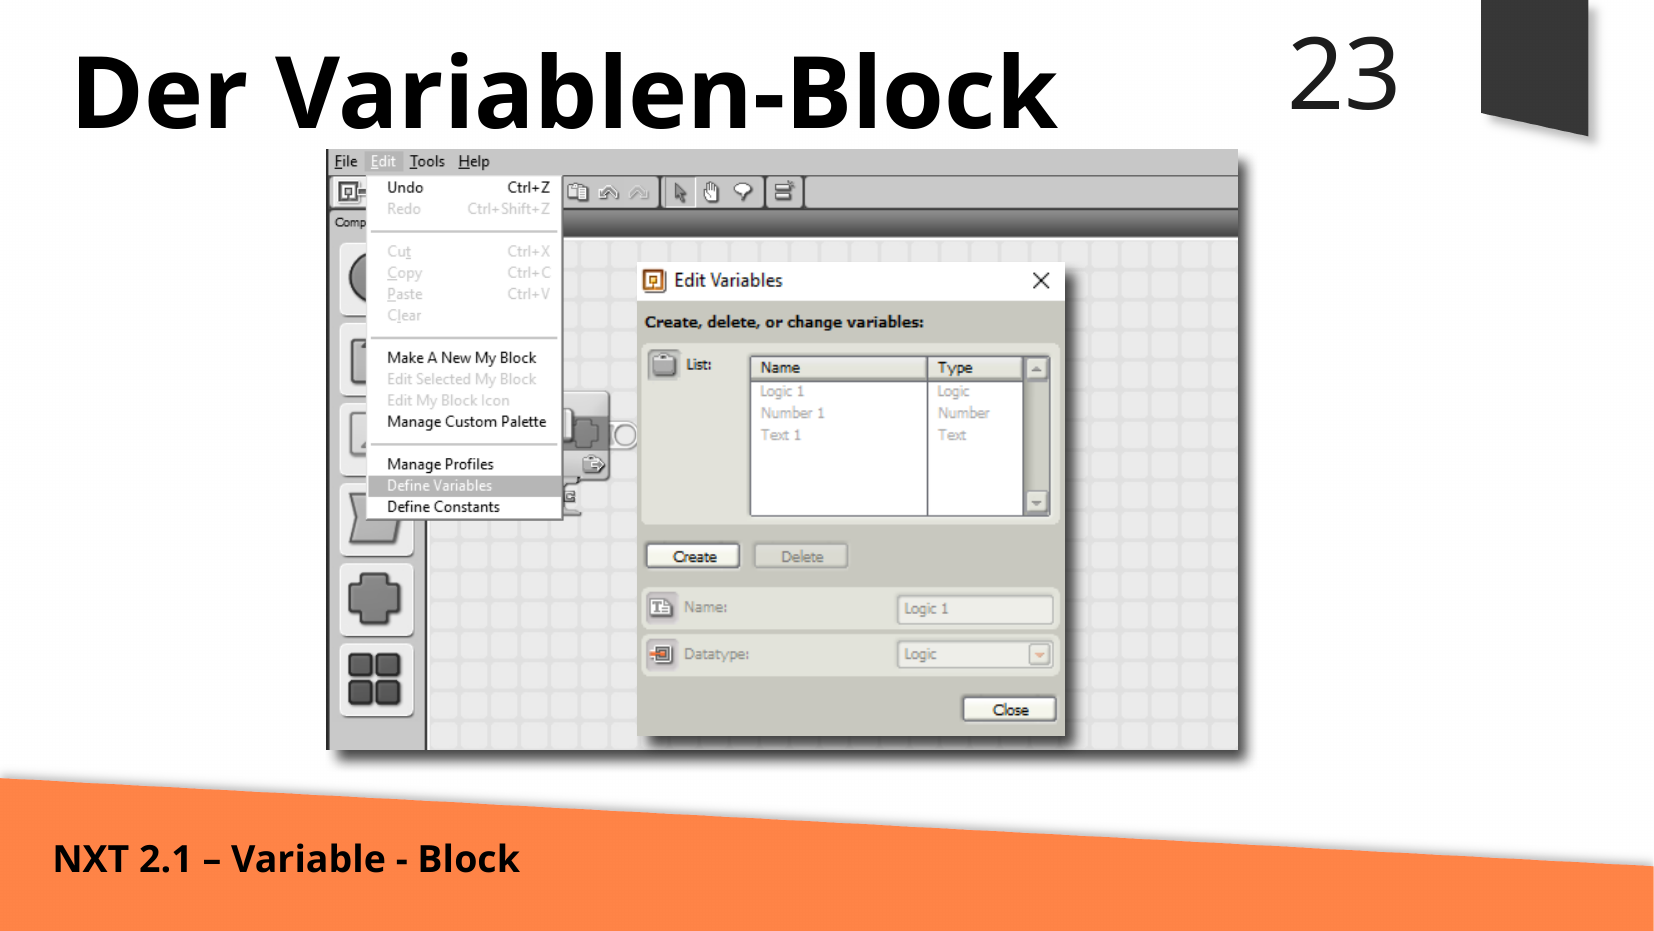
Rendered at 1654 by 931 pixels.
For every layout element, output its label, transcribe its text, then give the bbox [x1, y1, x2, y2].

picture [0, 0, 1654, 931]
title Der Variablen-Block [0, 0, 1380, 180]
picture [1380, 47, 1384, 64]
picture [1380, 79, 1386, 100]
text_box <Foliennummer> [1463, 0, 1602, 157]
text_box NXT 2.1 – Variable - Block [37, 825, 751, 901]
